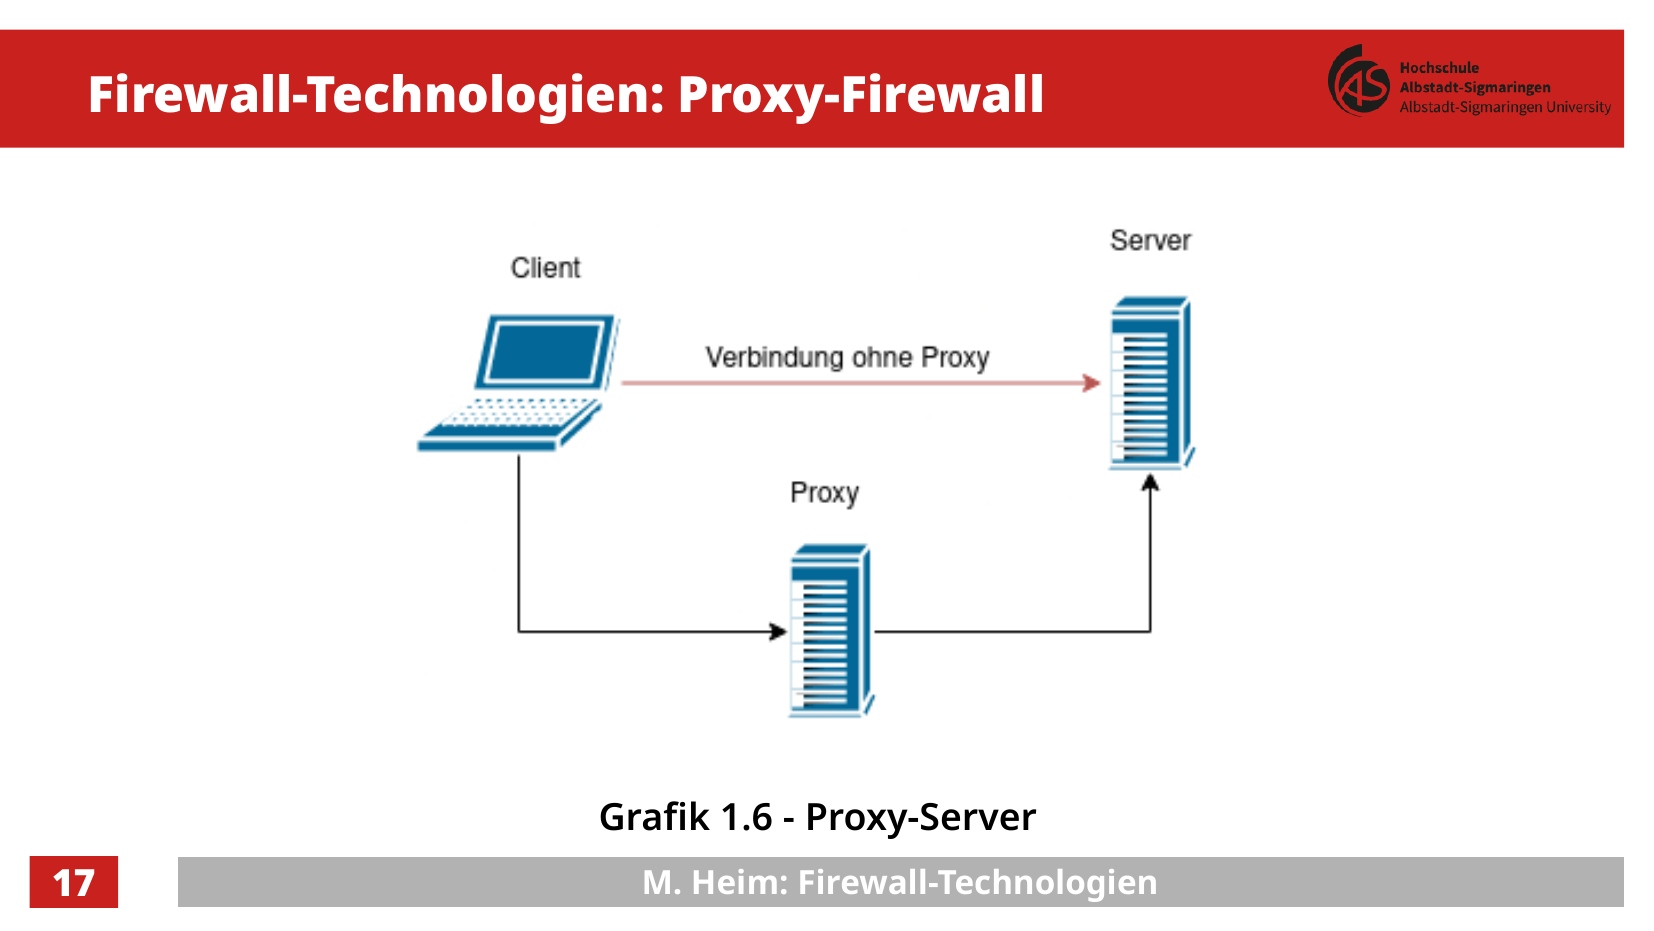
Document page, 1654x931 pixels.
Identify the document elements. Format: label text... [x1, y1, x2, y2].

picture [413, 221, 1223, 723]
picture [1328, 0, 1611, 162]
title Firewall-Technologien: Proxy-Firewall [87, 53, 1358, 128]
